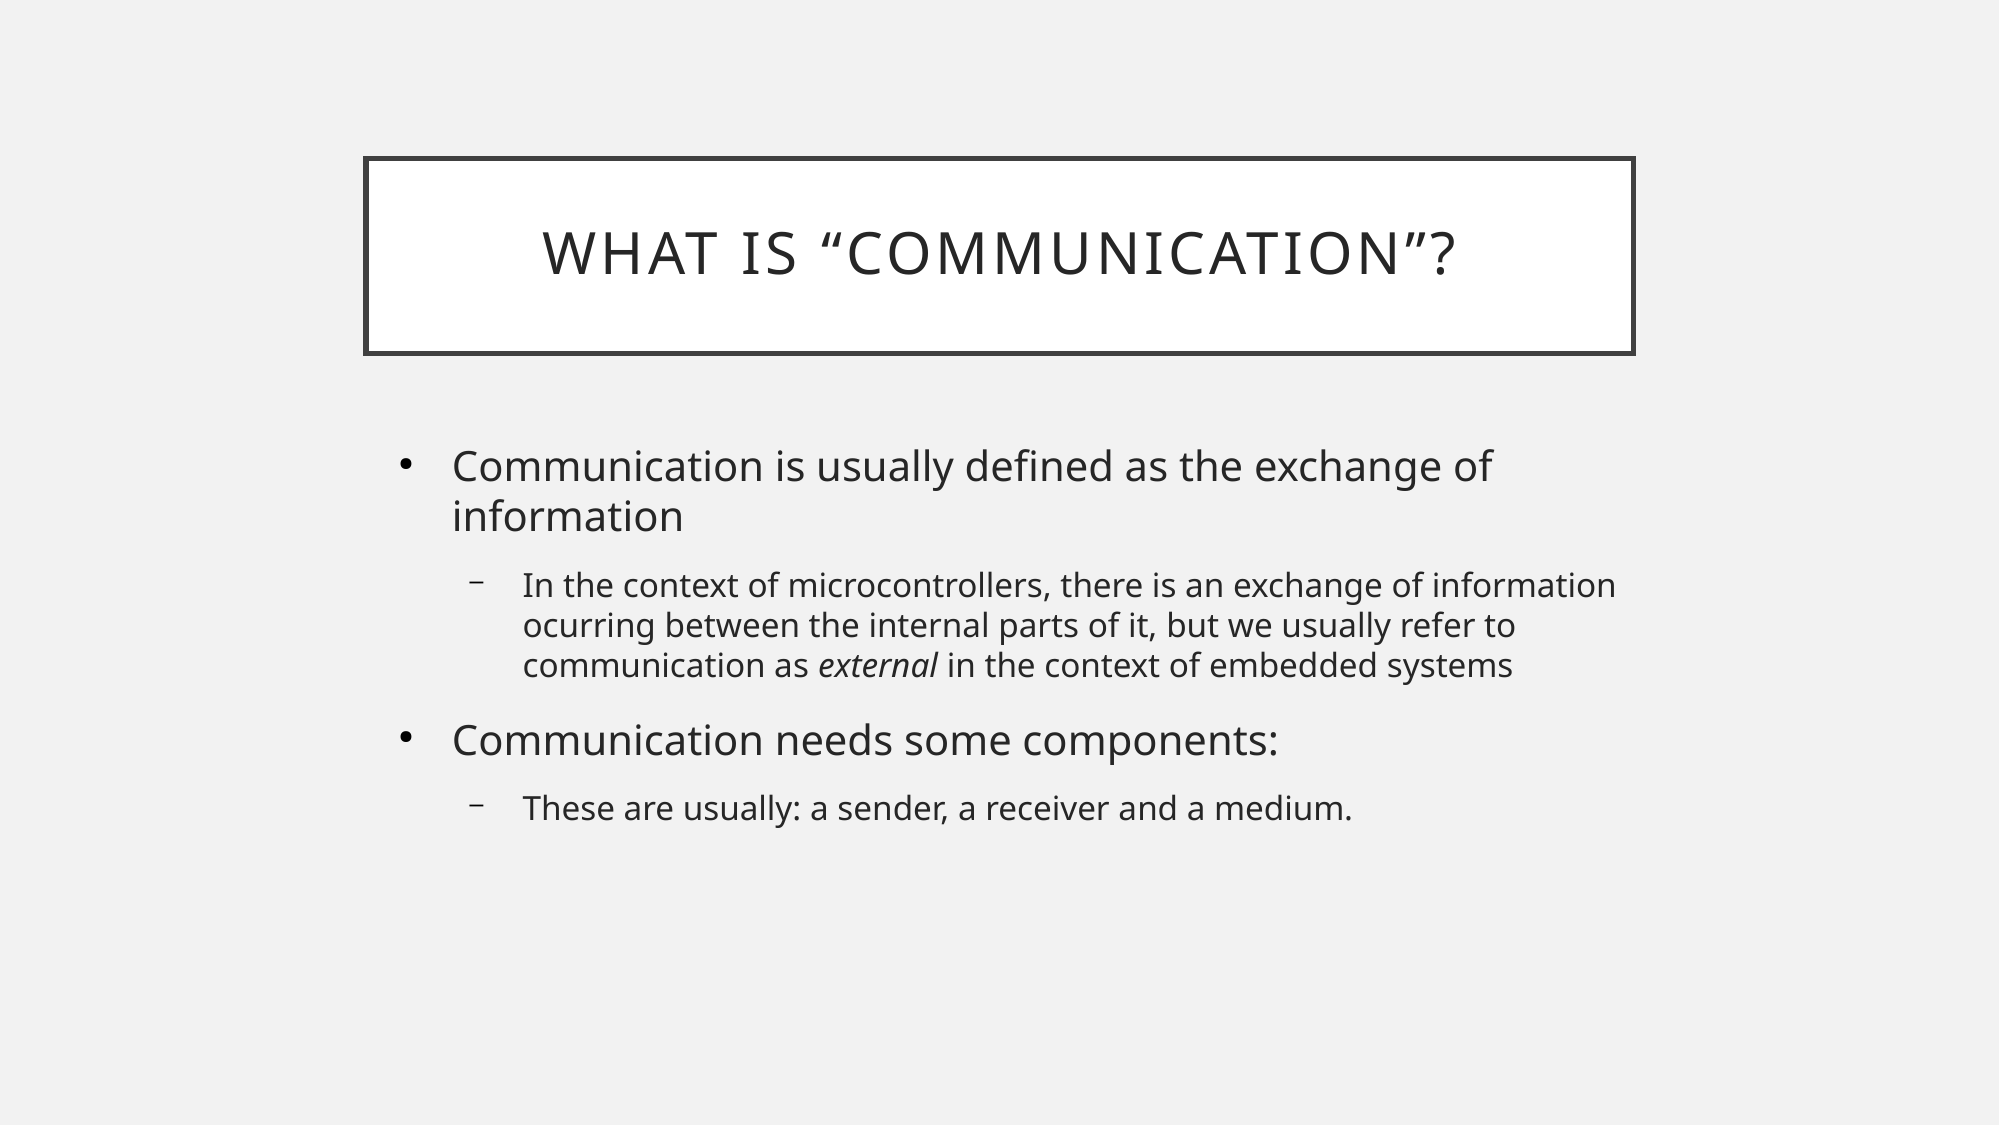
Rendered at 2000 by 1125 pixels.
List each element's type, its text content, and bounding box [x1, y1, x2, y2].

title What is “communication”? [365, 158, 1634, 354]
list Communication is usually defined as the exchange of information In the context of microcontrollers, there is an exchange of information ocurring between the internal parts of it, but we usually refer to communication as external in the context of embedded systems Communication needs some components: These are usually: a sender, a receiver and a medium. [365, 432, 1634, 942]
